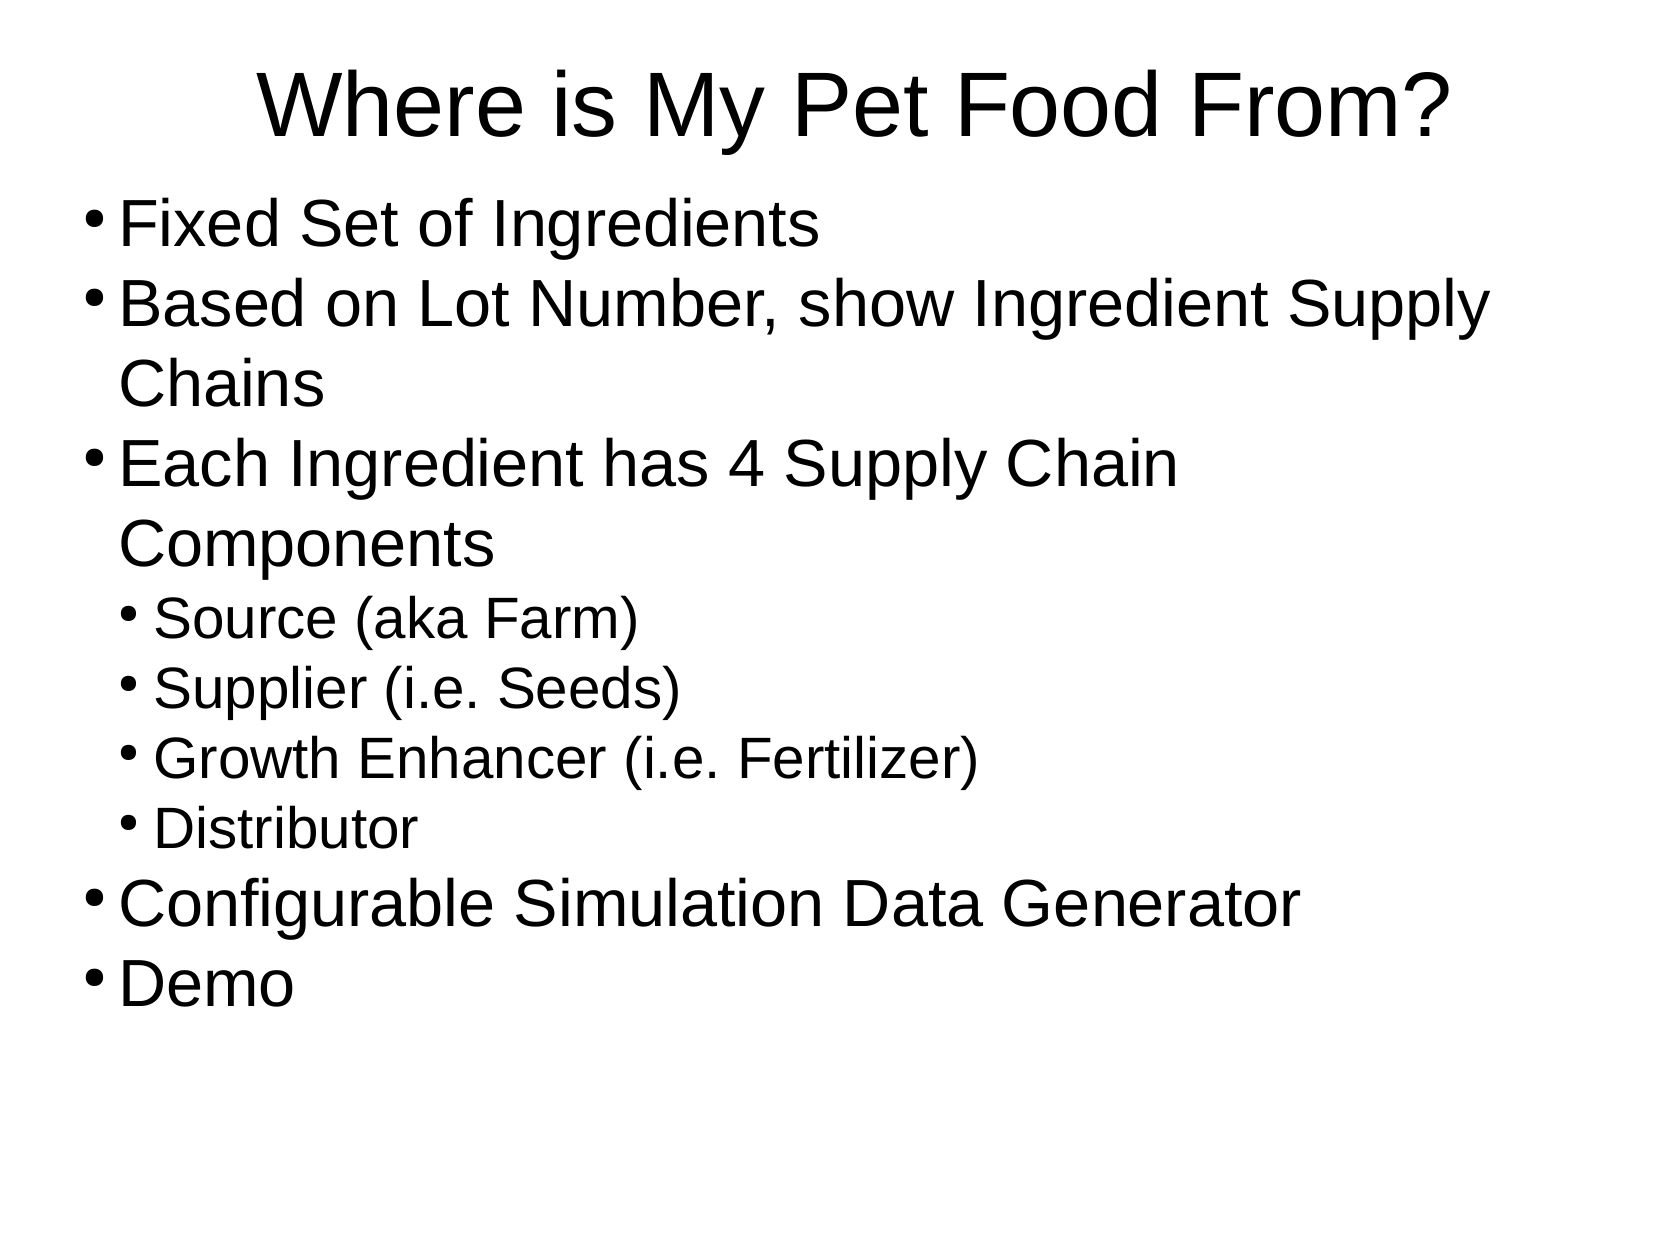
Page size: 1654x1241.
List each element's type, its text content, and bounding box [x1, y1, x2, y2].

text_box Where is My Pet Food From? [105, 48, 1571, 152]
text_box Fixed Set of Ingredients Based on Lot Number, show Ingredient Supply Chains Each Ingredient has 4 Supply Chain Components Source (aka Farm) Supplier (i.e. Seeds) Growth Enhancer (i.e. Fertilizer) Distributor Configurable Simulation Data Generator Demo [82, 179, 1571, 1200]
